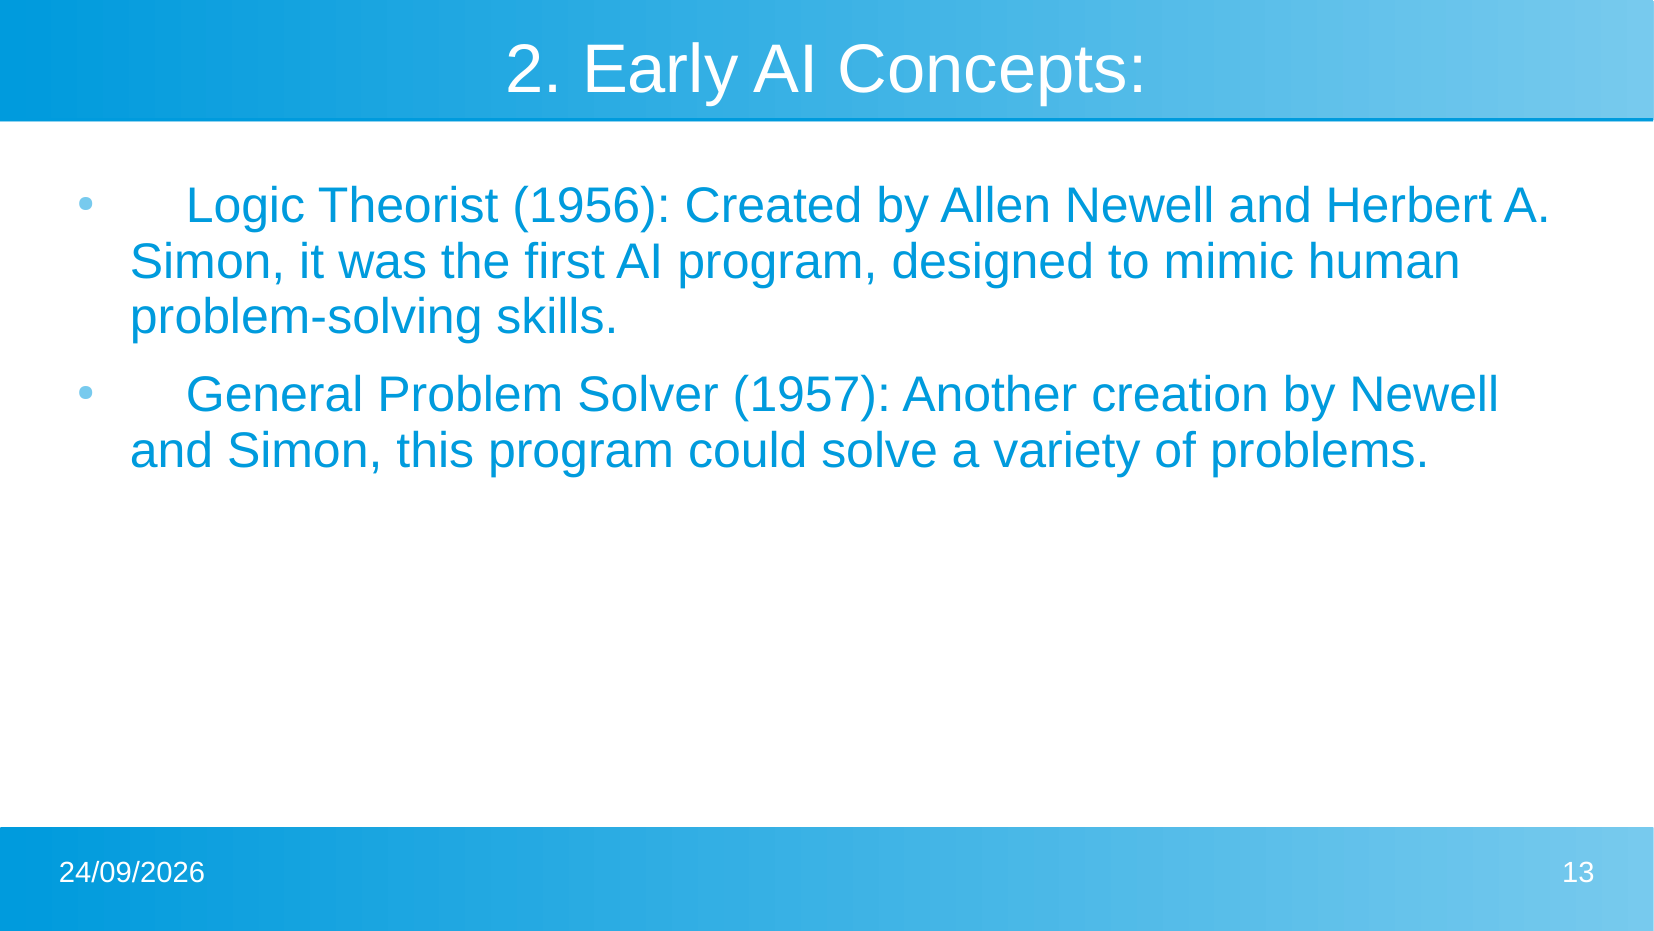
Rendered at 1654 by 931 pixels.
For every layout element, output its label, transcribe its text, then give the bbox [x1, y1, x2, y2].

list Logic Theorist (1956): Created by Allen Newell and Herbert A. Simon, it was the first AI program, designed to mimic human problem-solving skills. General Problem Solver (1957): Another creation by Newell and Simon, this program could solve a variety of problems. [59, 177, 1595, 768]
title 2. Early AI Concepts: [59, 29, 1595, 108]
